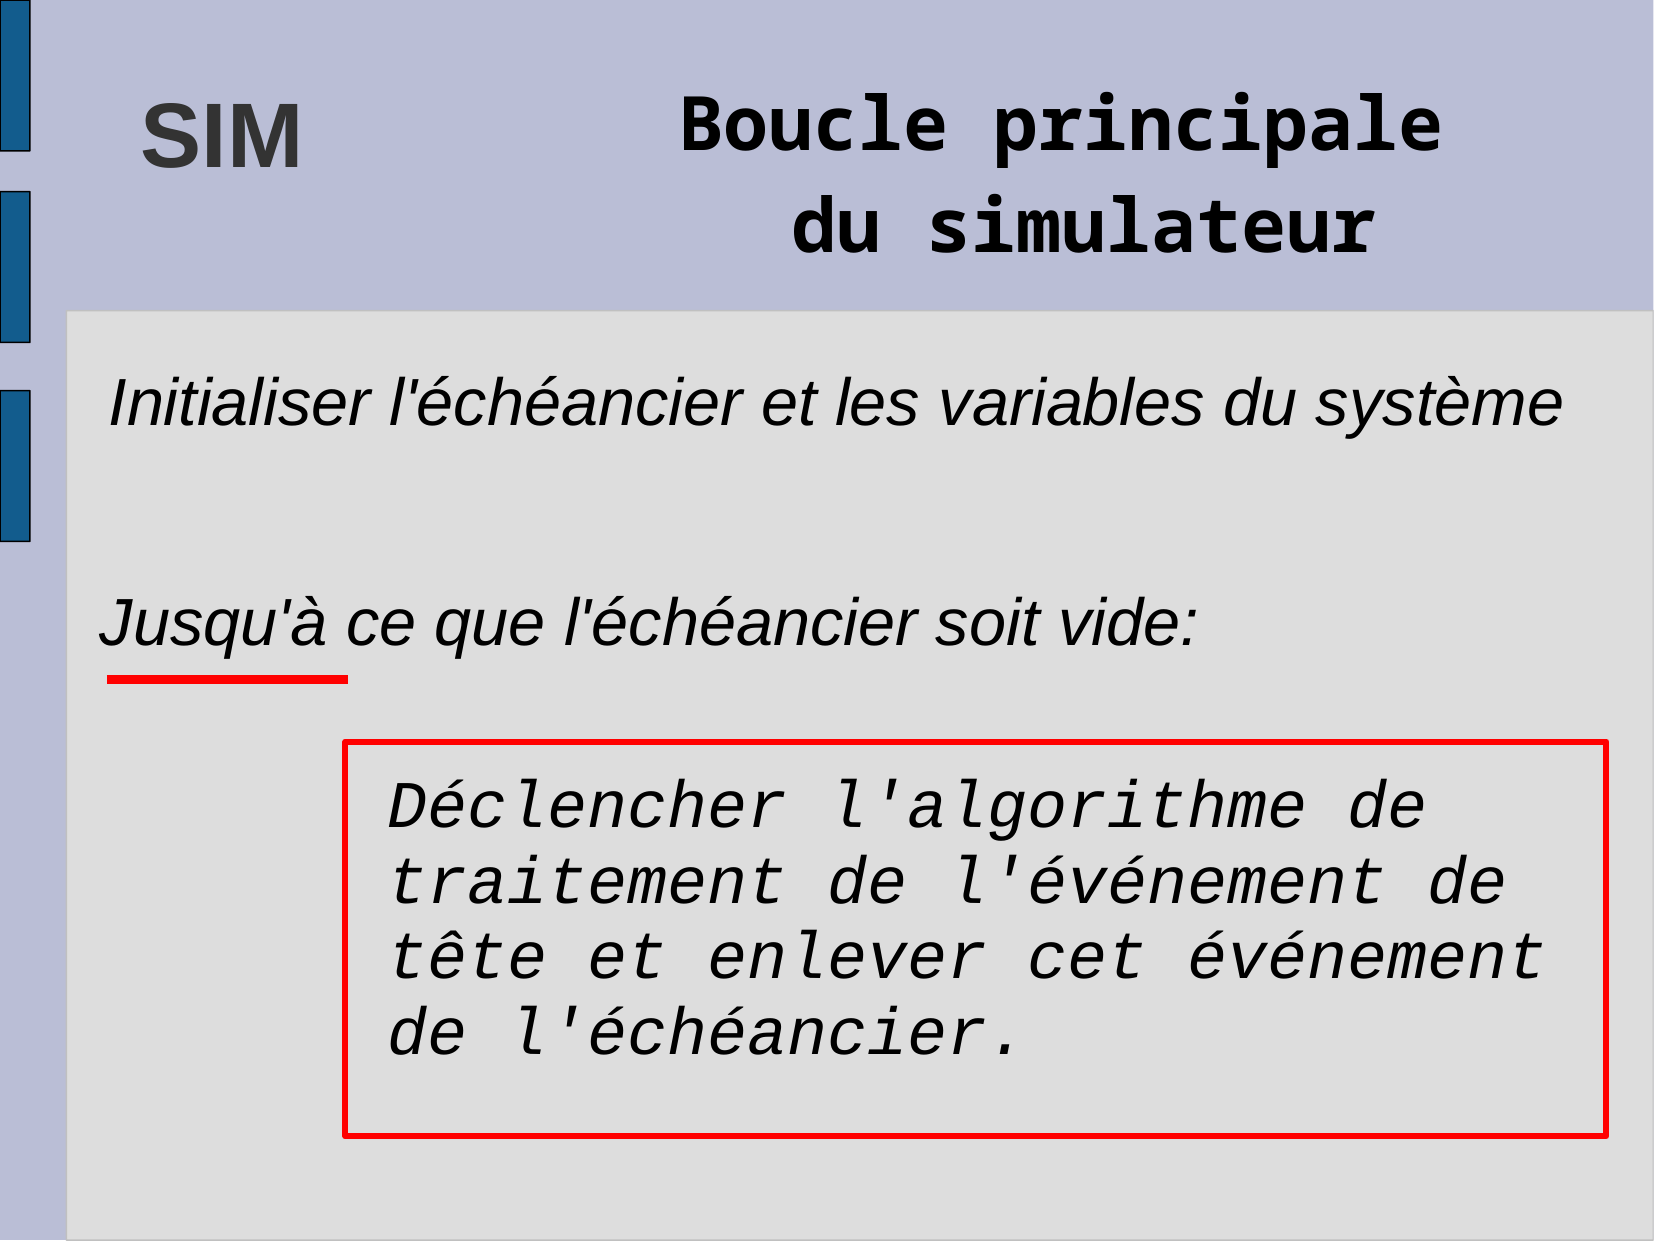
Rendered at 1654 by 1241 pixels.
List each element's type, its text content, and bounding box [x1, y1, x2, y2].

text_box Initialiser l'échéancier et les variables du système [108, 365, 1610, 508]
title SIM [74, 51, 371, 223]
text_box Déclencher l'algorithme de traitement de l'événement de tête et enlever cet événement de l'échéancier. [387, 772, 1580, 1075]
text_box Jusqu'à ce que l'échéancier soit vide: [100, 585, 1238, 719]
text_box Boucle principale du simulateur [678, 70, 1577, 267]
